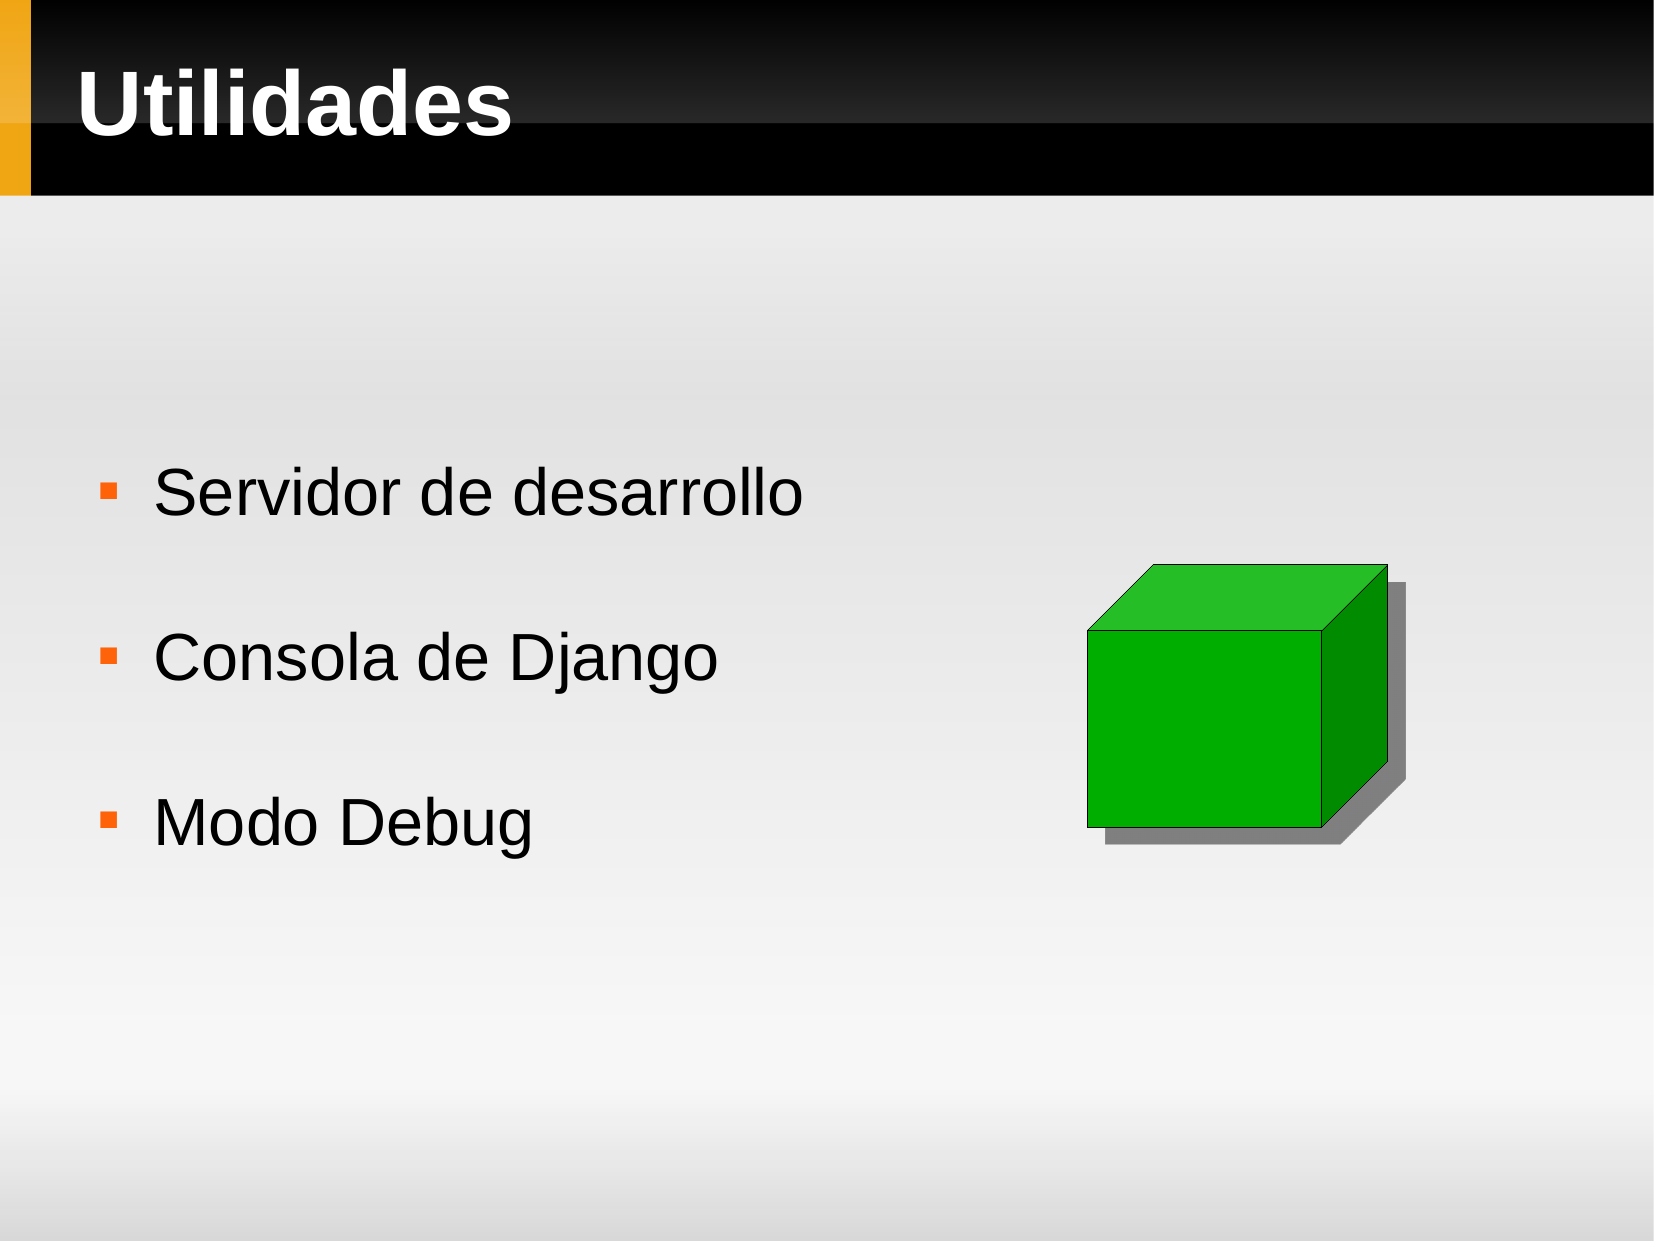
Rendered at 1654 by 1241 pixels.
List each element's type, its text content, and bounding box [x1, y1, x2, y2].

list Servidor de desarrollo Consola de Django Modo Debug [82, 290, 1571, 1094]
picture [0, 0, 1654, 1241]
text_box [1087, 564, 1388, 828]
title Utilidades [76, 7, 1565, 200]
